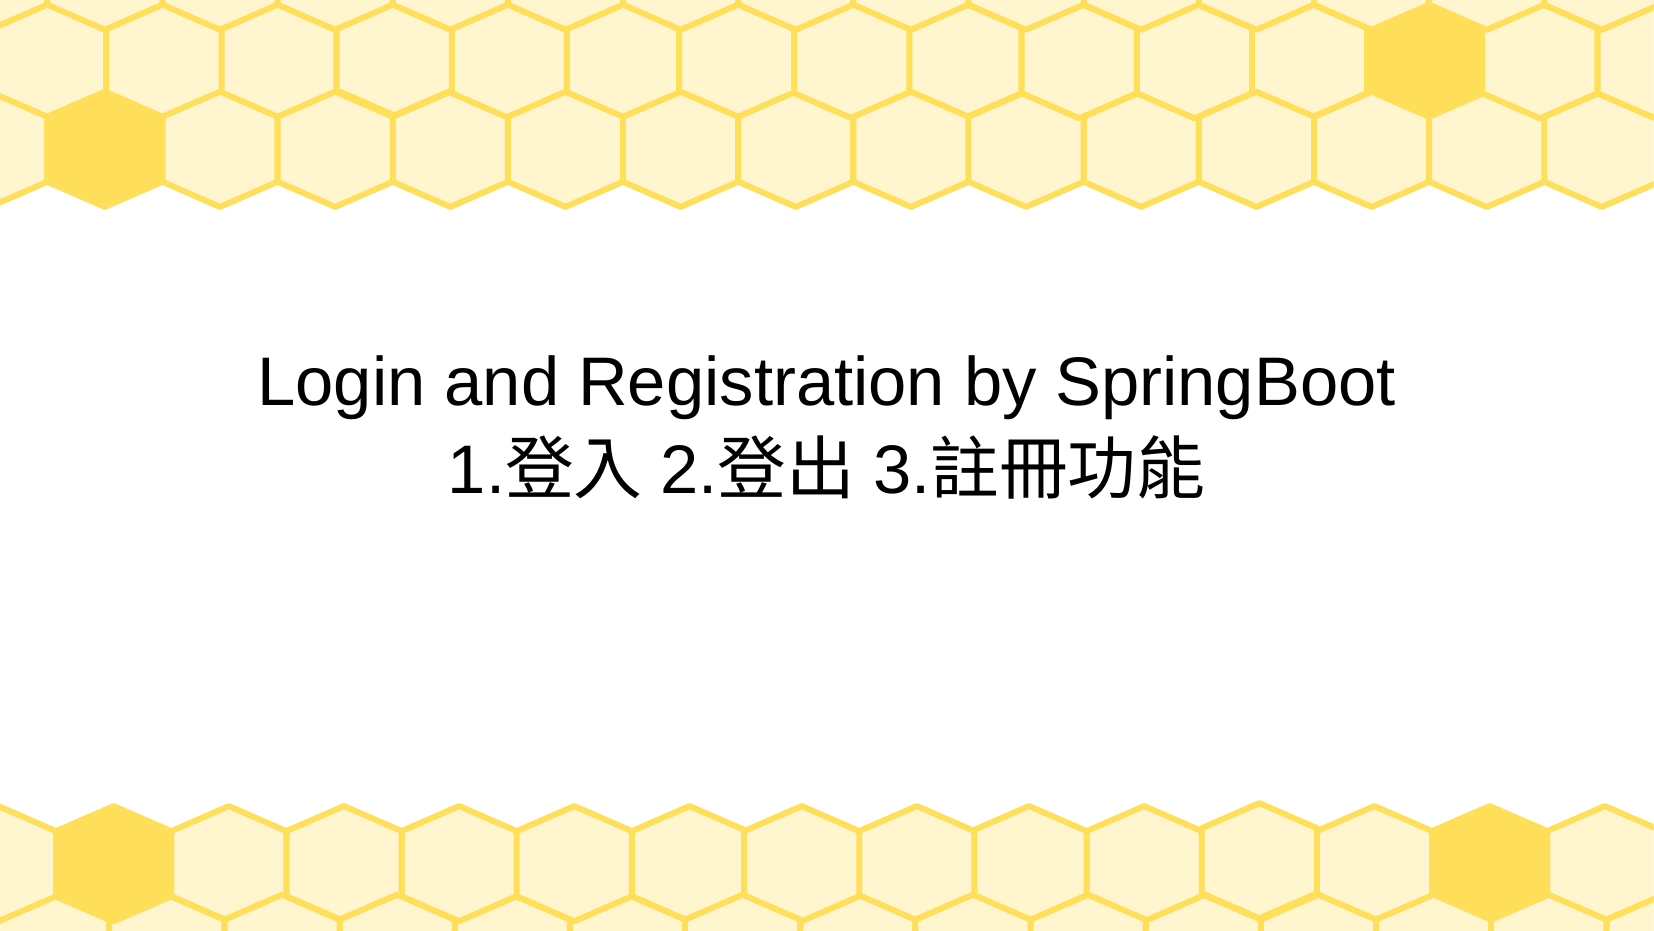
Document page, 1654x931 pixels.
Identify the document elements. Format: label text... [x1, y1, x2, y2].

title Login and Registration by SpringBoot 1.登入 2.登出 3.註冊功能 [88, 324, 1565, 532]
